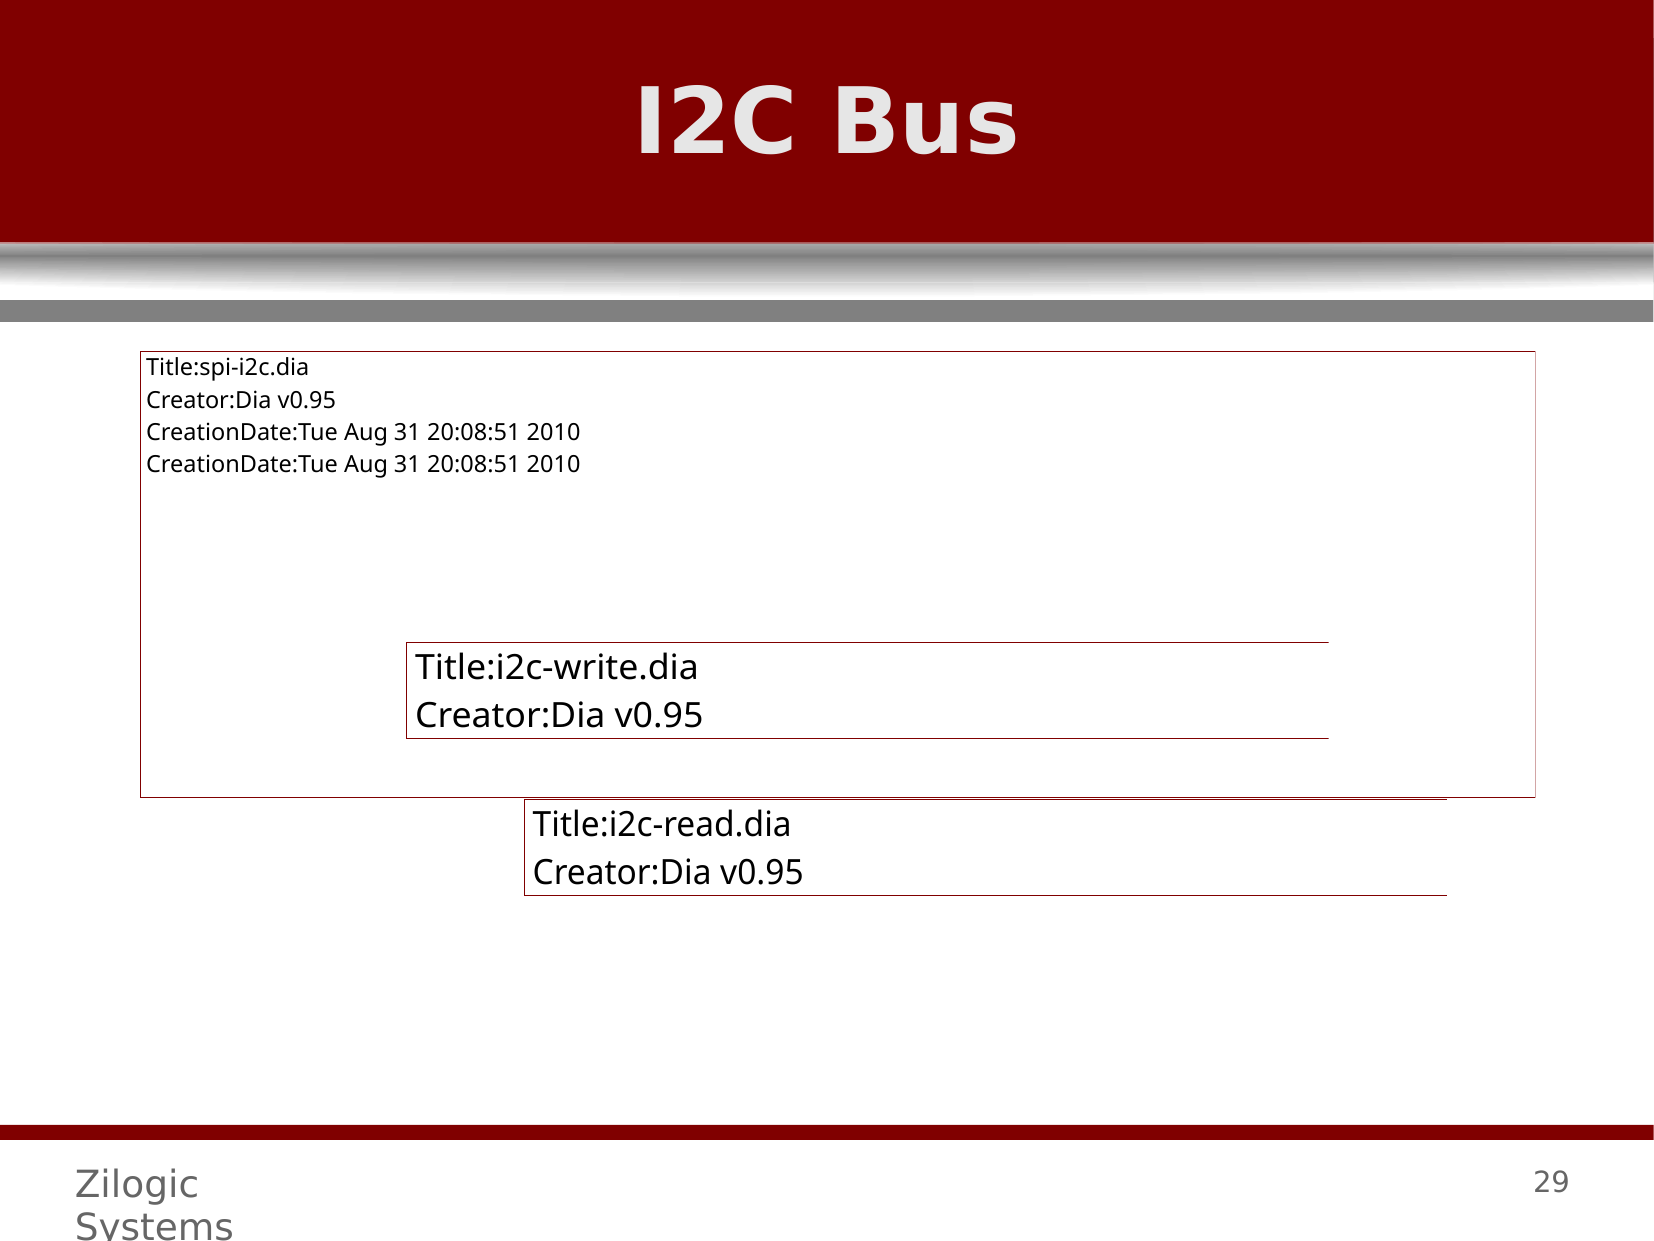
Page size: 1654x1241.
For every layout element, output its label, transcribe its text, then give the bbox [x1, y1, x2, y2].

picture [138, 349, 1536, 896]
title I2C Bus [82, 18, 1571, 226]
